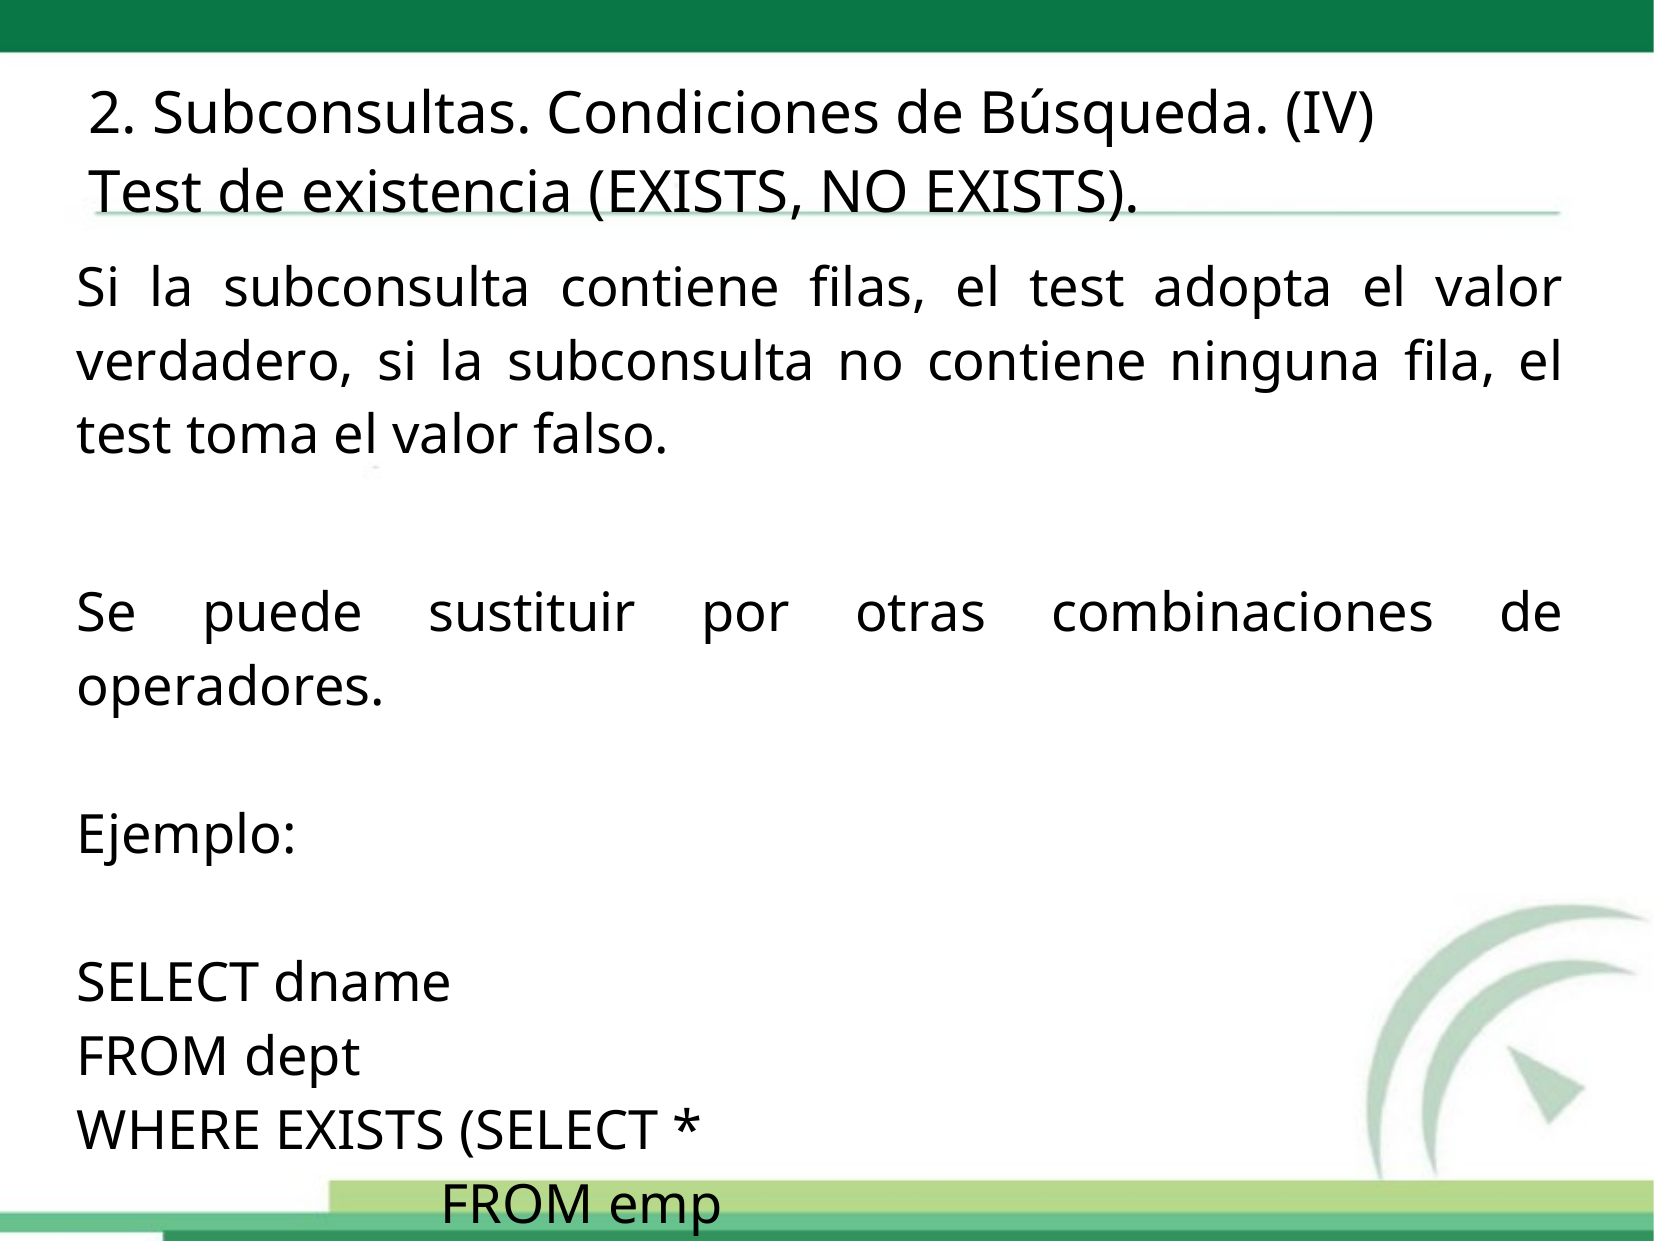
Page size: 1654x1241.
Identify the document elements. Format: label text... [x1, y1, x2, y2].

picture [0, 0, 1654, 1241]
title 2. Subconsultas. Condiciones de Búsqueda. (IV) Test de existencia (EXISTS, NO EXISTS). [88, 46, 1577, 254]
list Si la subconsulta contiene filas, el test adopta el valor verdadero, si la subconsulta no contiene ninguna fila, el test toma el valor falso. Se puede sustituir por otras combinaciones de operadores. Ejemplo: SELECT dname FROM dept WHERE EXISTS (SELECT * FROM emp WHERE emp.deptno = dept.deptno); [76, 248, 1565, 1160]
